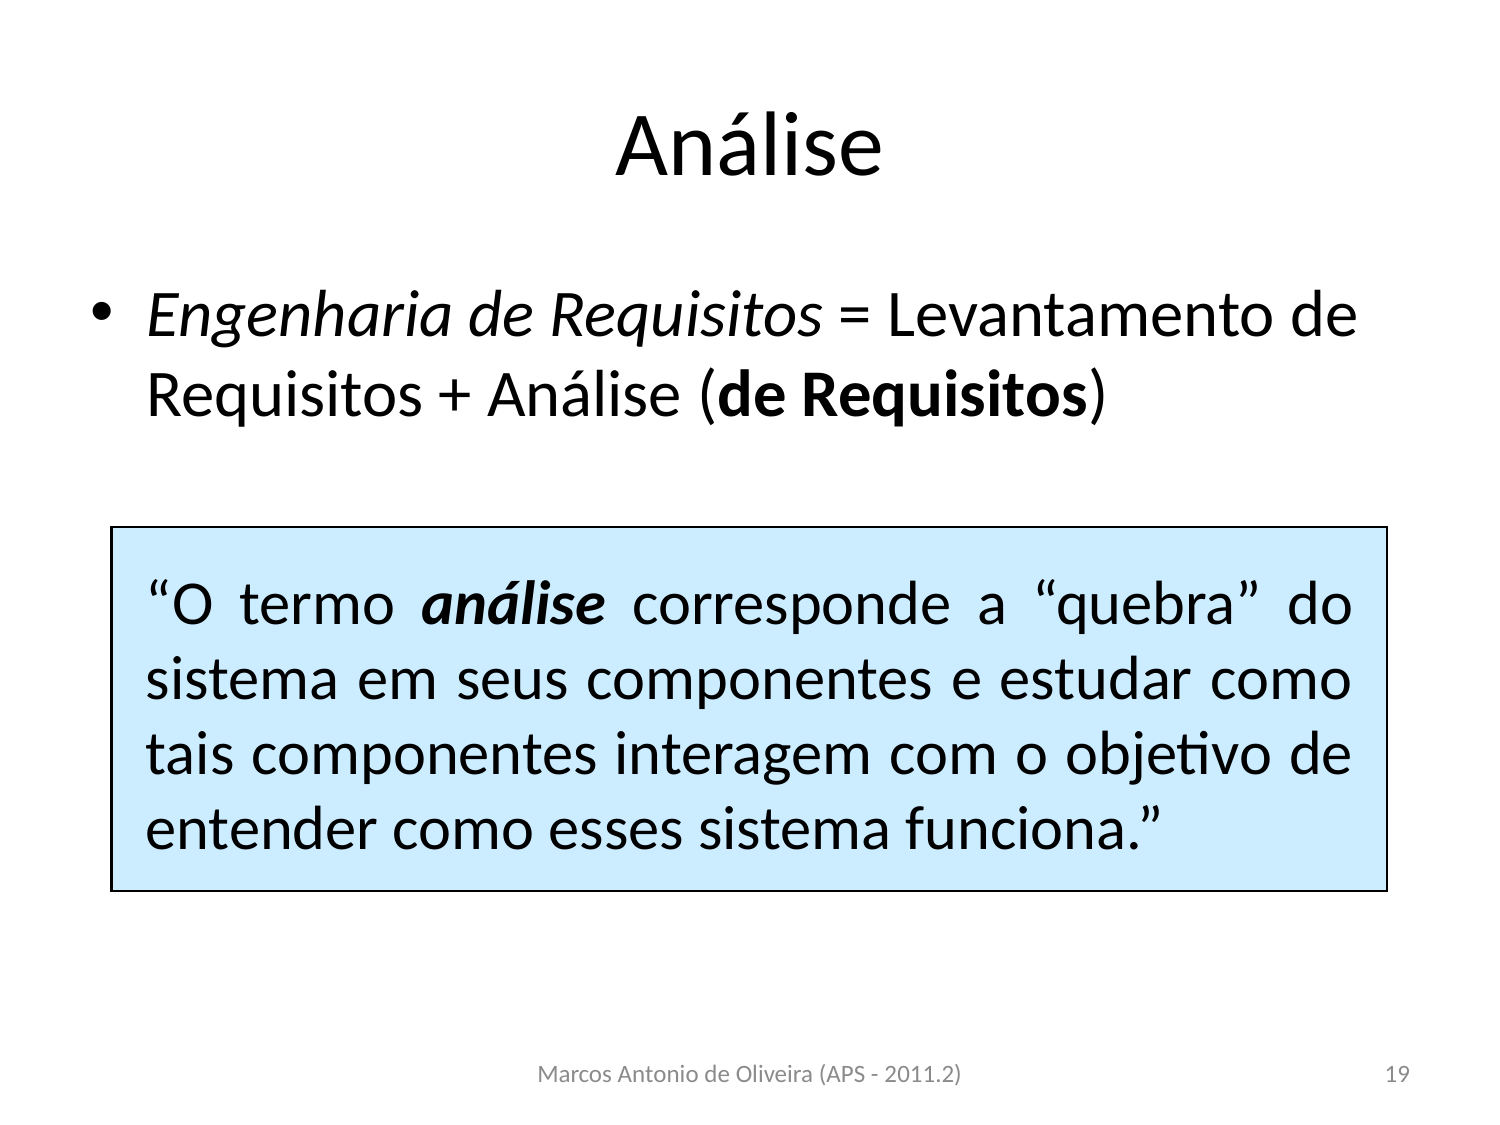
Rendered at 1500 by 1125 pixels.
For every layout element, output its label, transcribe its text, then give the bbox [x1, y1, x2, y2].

text_box “O termo análise corresponde a “quebra” do sistema em seus componentes e estudar como tais componentes interagem com o objetivo de entender como esses sistema funciona.” [131, 554, 1369, 870]
title Análise [75, 45, 1425, 233]
text_box [111, 527, 1388, 891]
footer Marcos Antonio de Oliveira (APS - 2011.2) [512, 1042, 988, 1103]
slide_number <número> [1074, 1042, 1425, 1103]
list Engenharia de Requisitos = Levantamento de Requisitos + Análise (de Requisitos) [75, 262, 1425, 1005]
